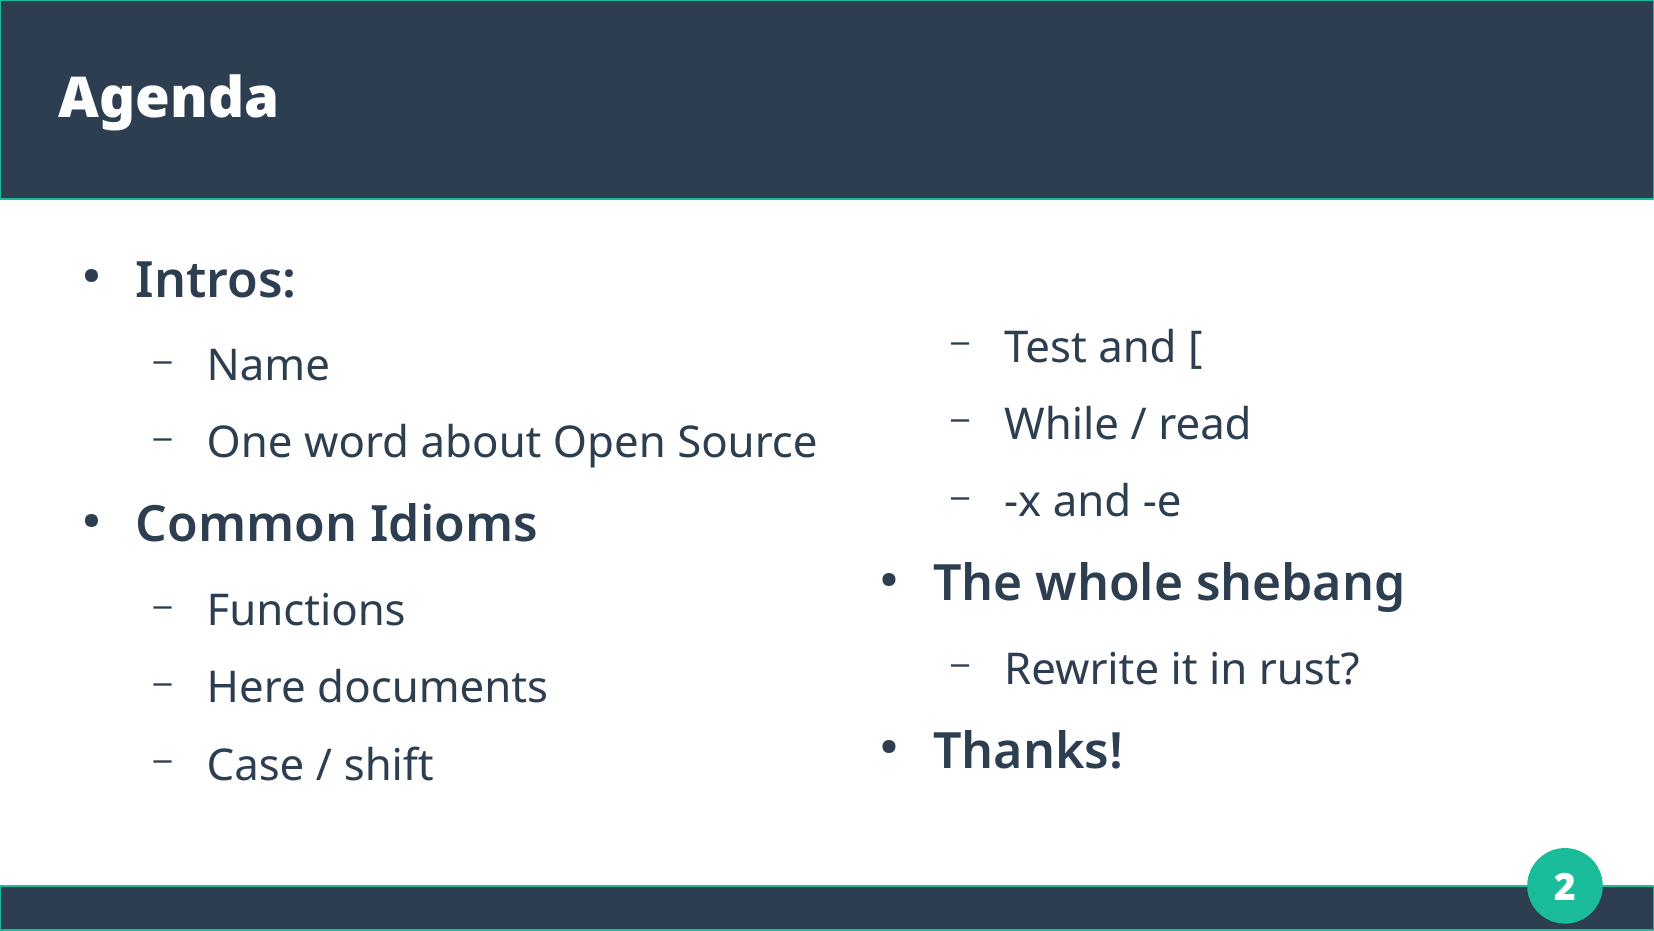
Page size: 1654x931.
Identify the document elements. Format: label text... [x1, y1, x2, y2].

list Test and [ While / read -x and -e The whole shebang Rewrite it in rust? Thanks! [862, 225, 1629, 846]
title Agenda [59, 37, 1595, 156]
list Intros: Name One word about Open Source Common Idioms Functions Here documents Case / shift [64, 243, 831, 864]
